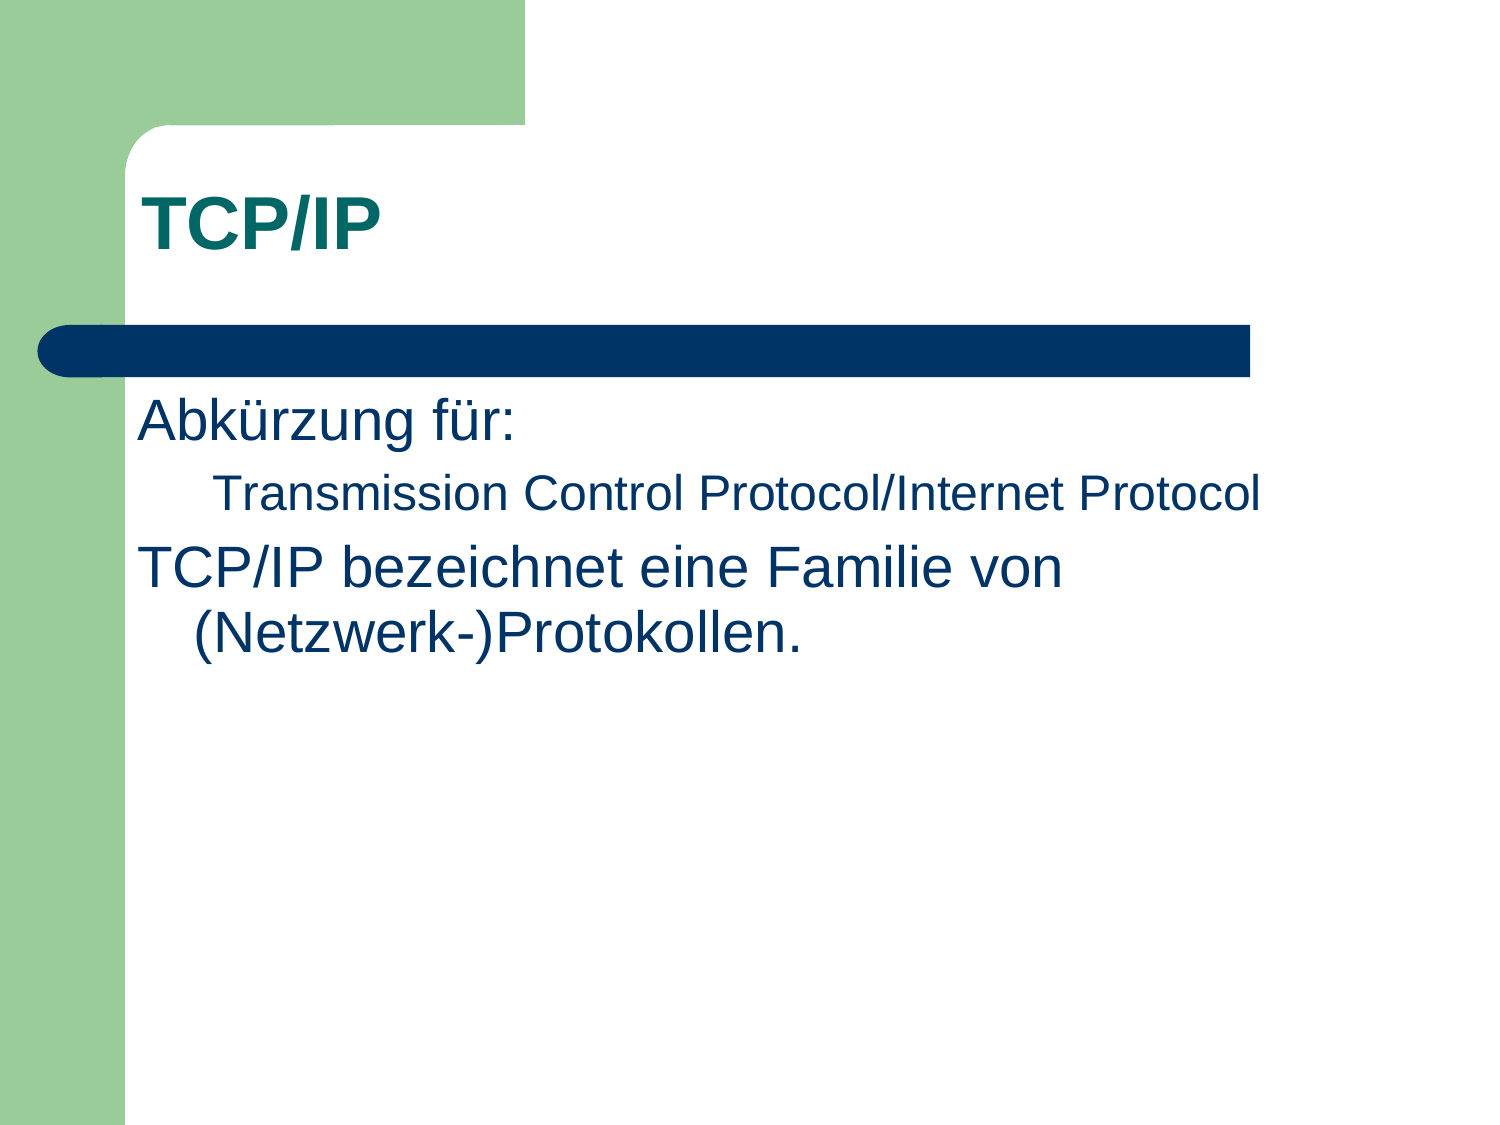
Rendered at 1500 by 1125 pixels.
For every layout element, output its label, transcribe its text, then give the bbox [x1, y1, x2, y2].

list Abkürzung für: Transmission Control Protocol/Internet Protocol TCP/IP bezeichnet eine Familie von (Netzwerk-)Protokollen. [137, 387, 1400, 987]
title TCP/IP [141, 187, 1418, 351]
